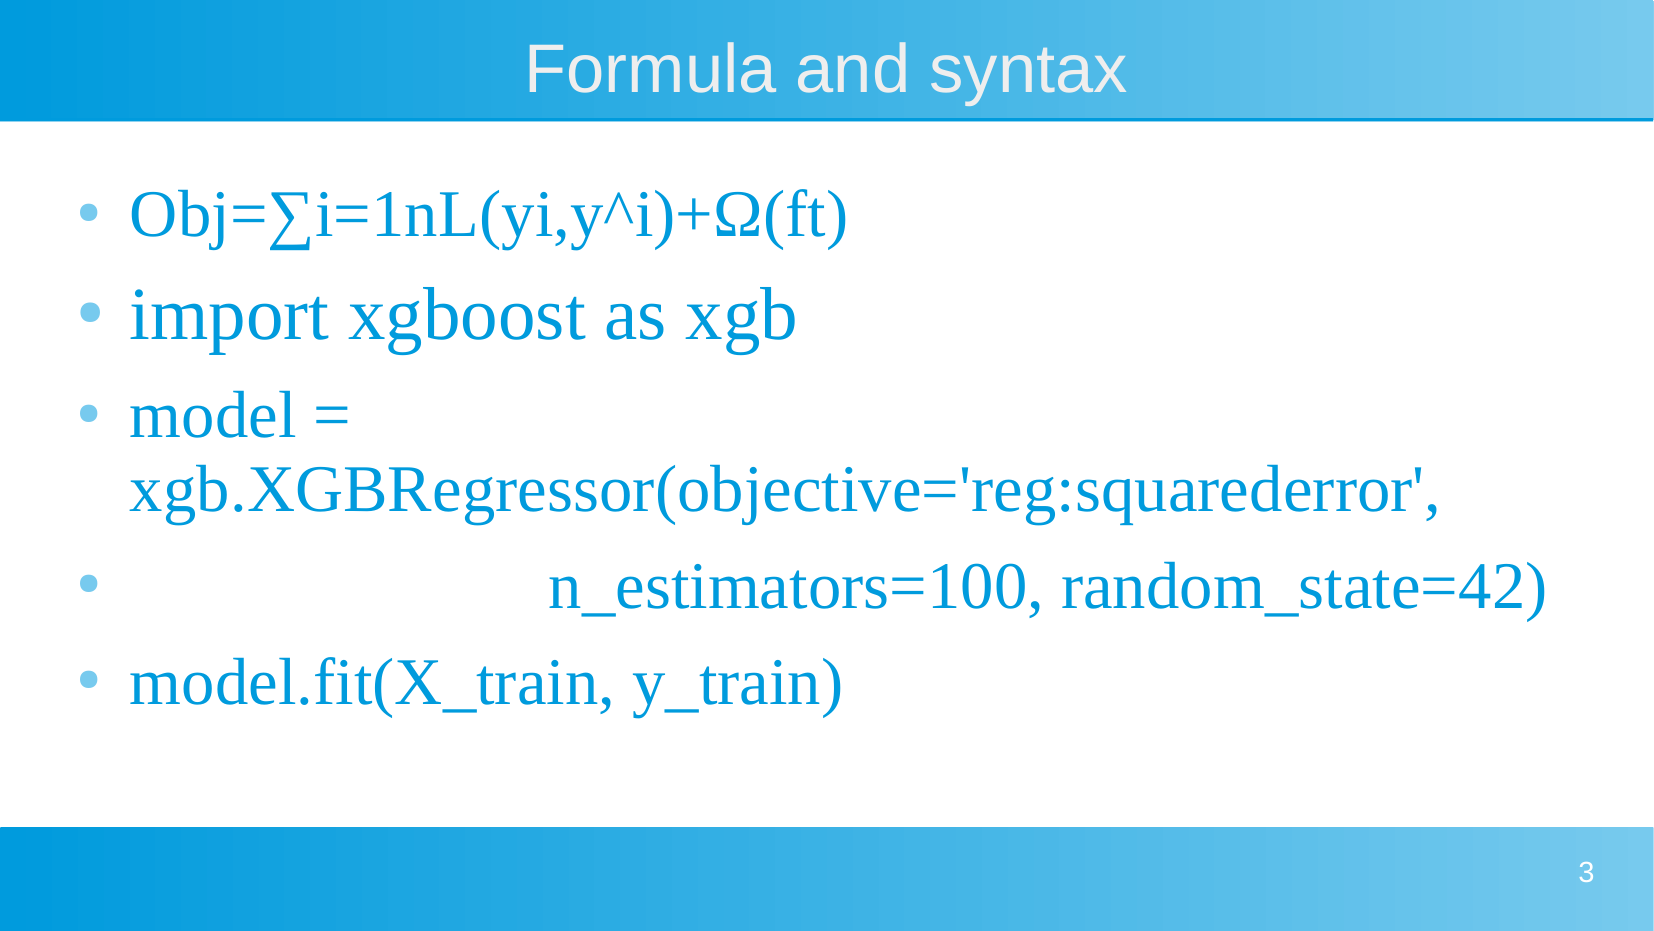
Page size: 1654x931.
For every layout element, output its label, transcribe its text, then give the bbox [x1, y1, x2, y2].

list Obj=∑i=1n​L(yi​,y^​i​)+Ω(ft​) import xgboost as xgb model = xgb.XGBRegressor(objective='reg:squarederror', n_estimators=100, random_state=42) model.fit(X_train, y_train) [59, 177, 1595, 768]
title Formula and syntax [59, 29, 1595, 108]
